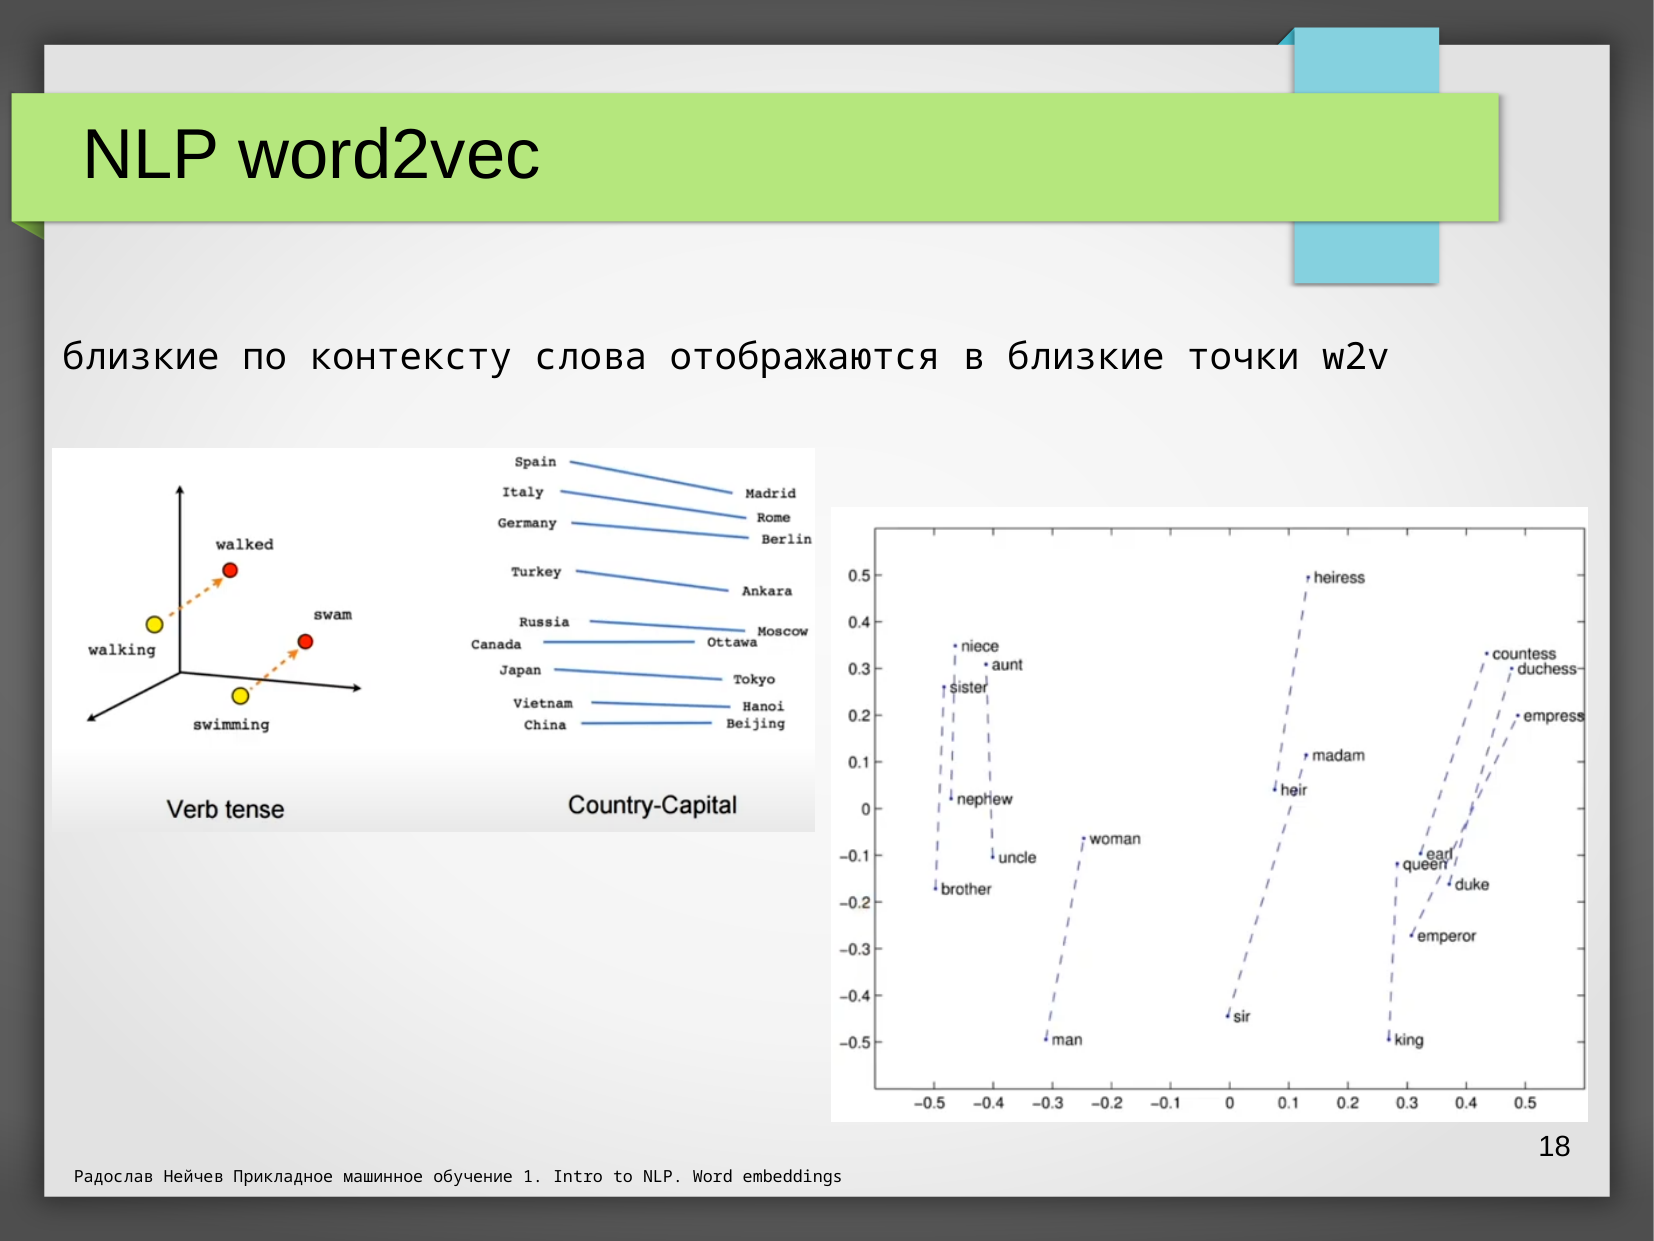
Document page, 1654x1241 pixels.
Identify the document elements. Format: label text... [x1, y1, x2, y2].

text_box близкие по контексту слова отображаются в близкие точки w2v [47, 271, 1607, 426]
text_box Радослав Нейчев Прикладное машинное обучение 1. Intro to NLP. Word embeddings [59, 1157, 859, 1192]
title NLP word2vec [82, 113, 1406, 194]
picture [0, 0, 1654, 1241]
